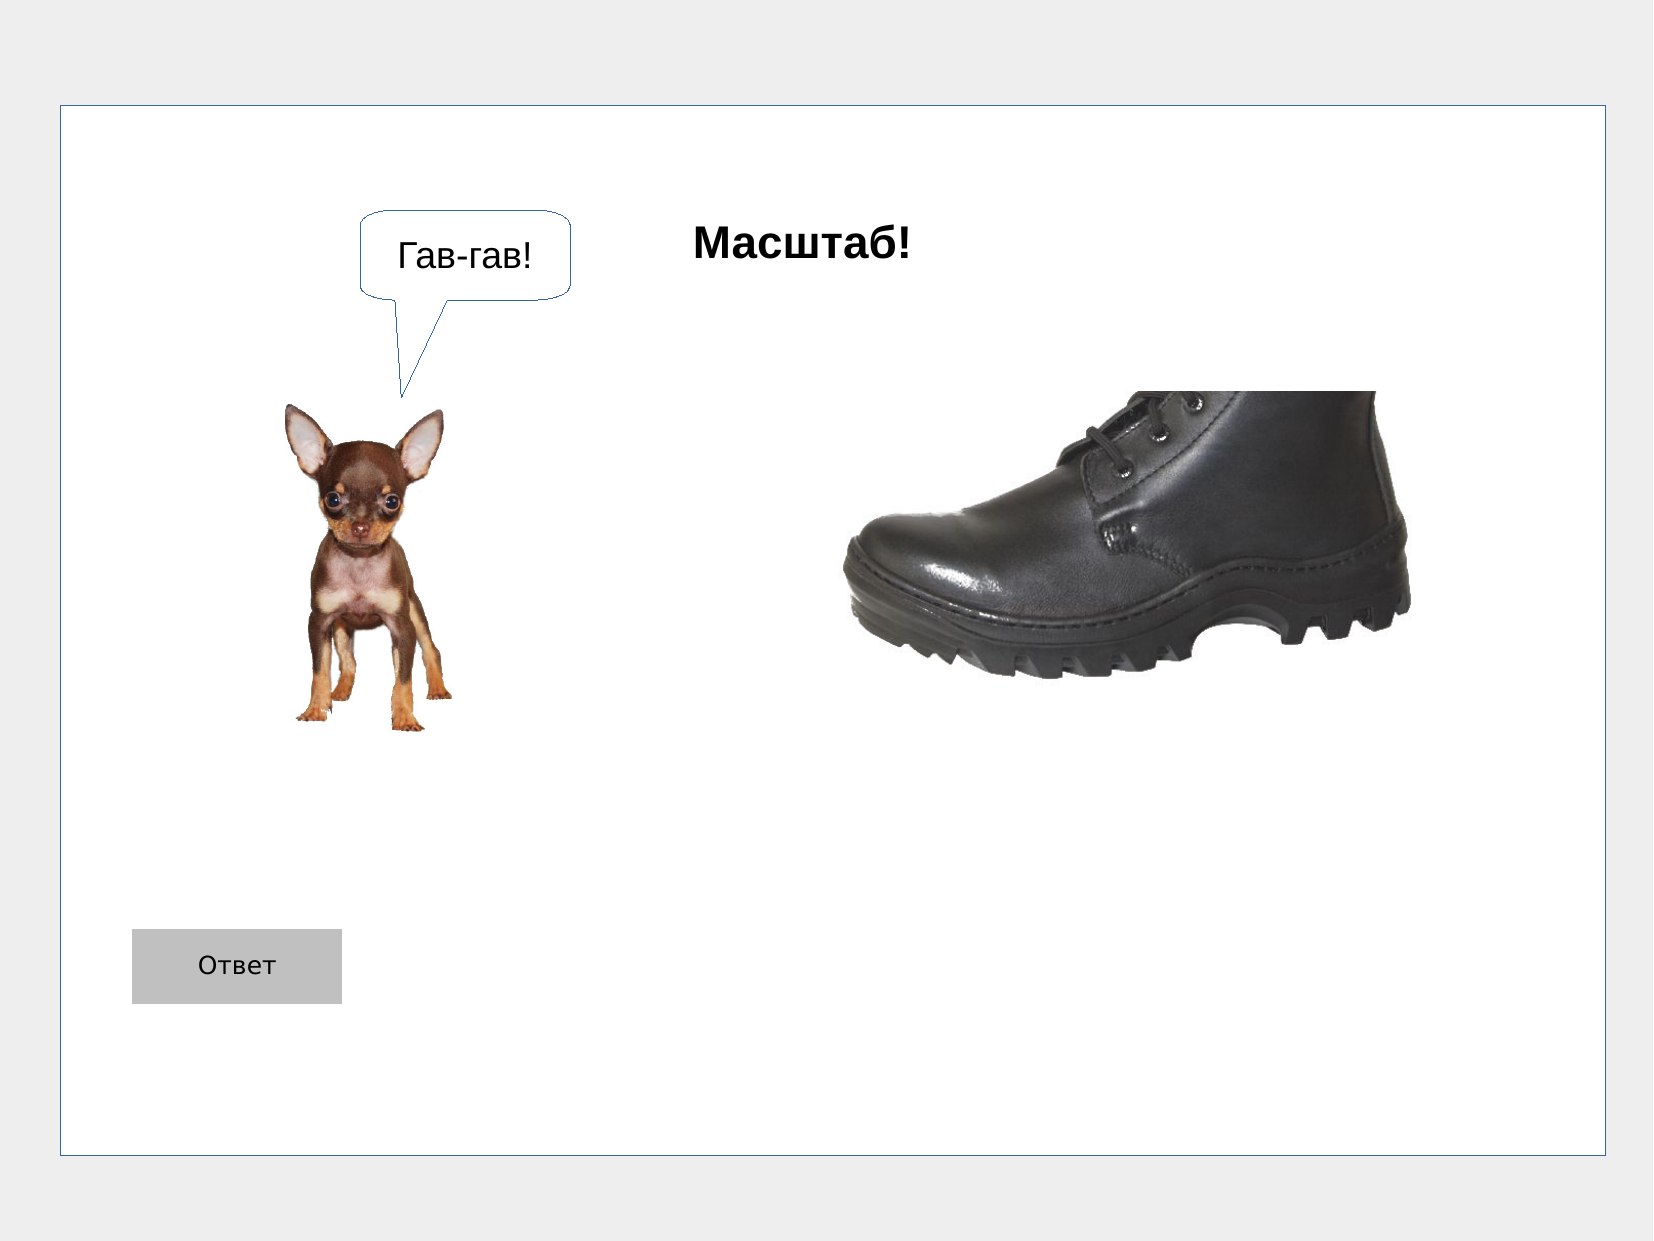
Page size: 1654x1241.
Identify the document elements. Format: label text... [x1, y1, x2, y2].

text_box Масштаб! [678, 210, 927, 271]
text_box Гав-гав! [360, 210, 571, 398]
text_box [60, 105, 1606, 1156]
picture [838, 391, 1412, 686]
picture [285, 404, 452, 742]
